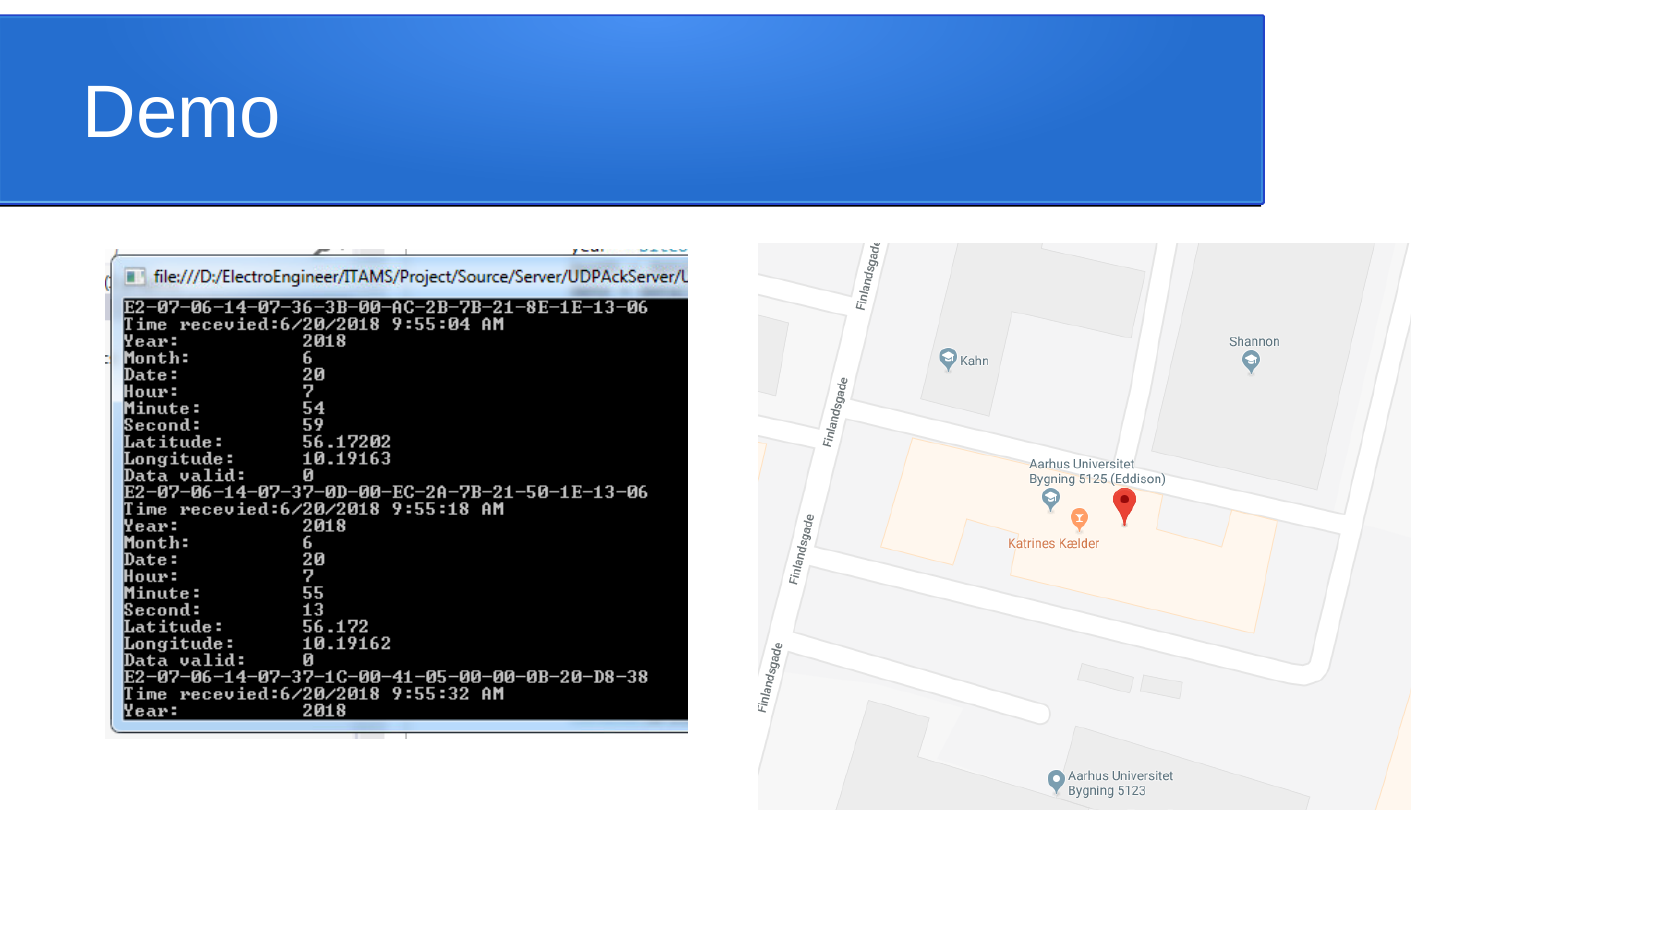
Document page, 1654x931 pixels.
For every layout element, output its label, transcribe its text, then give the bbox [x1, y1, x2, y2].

title Demo [82, 35, 1235, 189]
picture [105, 249, 688, 739]
picture [758, 243, 1411, 811]
